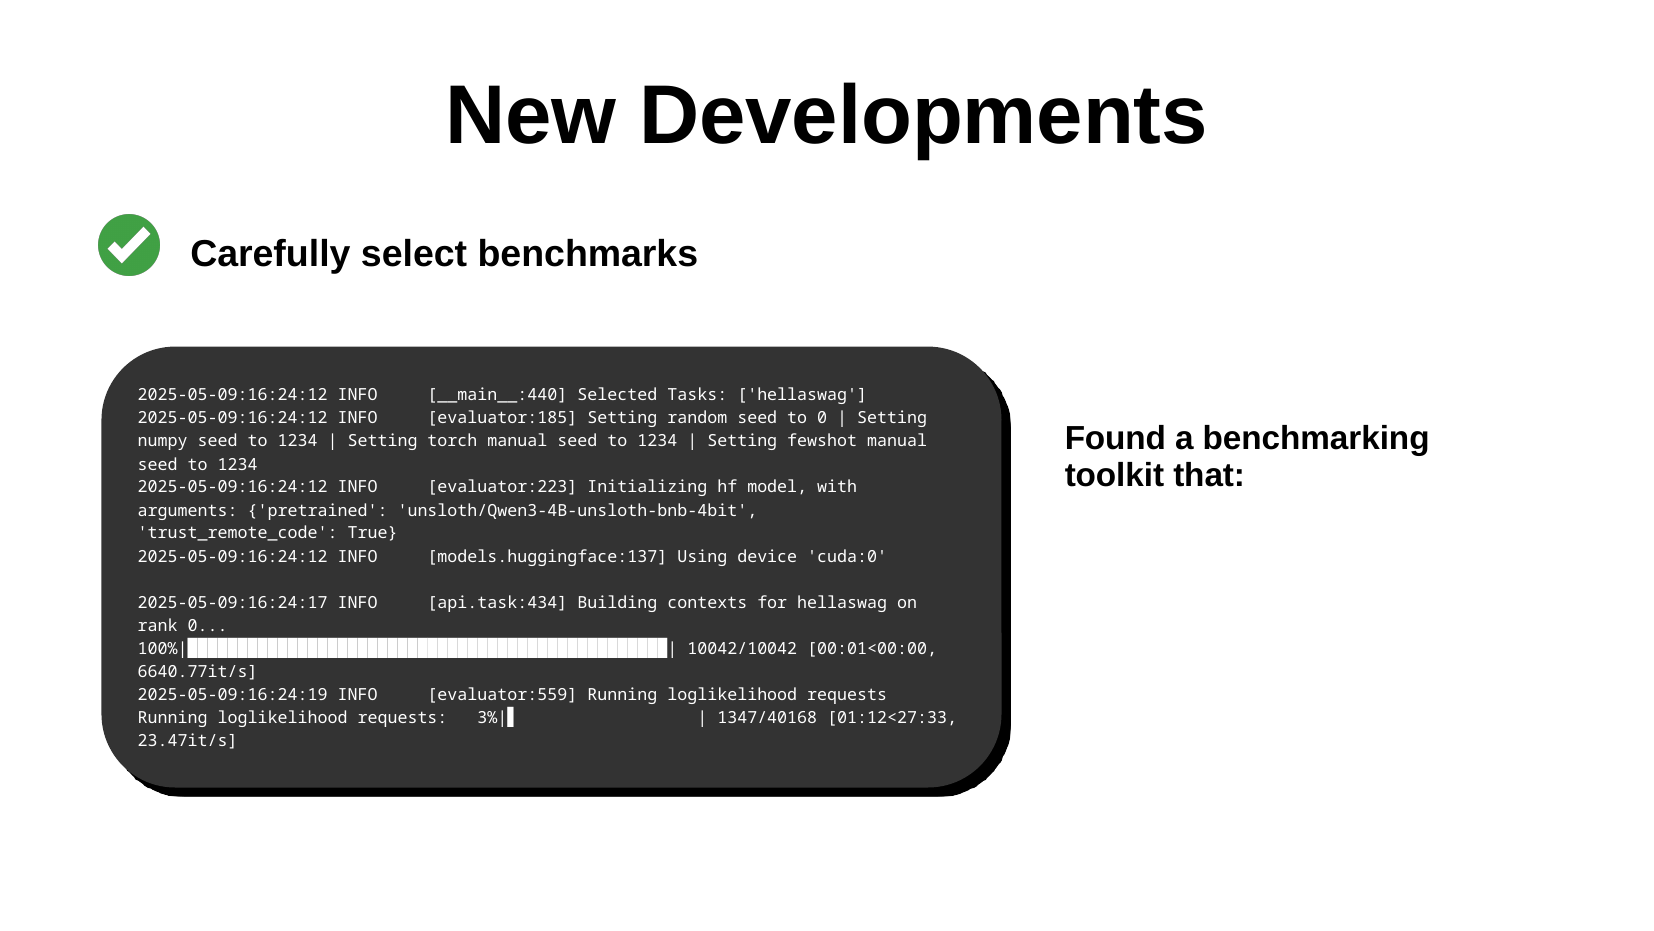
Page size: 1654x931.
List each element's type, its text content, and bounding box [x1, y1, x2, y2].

text_box Carefully select benchmarks [175, 225, 751, 278]
text_box 2025-05-09:16:24:12 INFO [__main__:440] Selected Tasks: ['hellaswag'] 2025-05-09:16:24:12 INFO [evaluator:185] Setting random seed to 0 | Setting numpy seed to 1234 | Setting torch manual seed to 1234 | Setting fewshot manual seed to 1234 2025-05-09:16:24:12 INFO [evaluator:223] Initializing hf model, with arguments: {'pretrained': 'unsloth/Qwen3-4B-unsloth-bnb-4bit', 'trust_remote_code': True} 2025-05-09:16:24:12 INFO [models.huggingface:137] Using device 'cuda:0' 2025-05-09:16:24:17 INFO [api.task:434] Building contexts for hellaswag on rank 0... 100%|████████████████████████████████████████████████| 10042/10042 [00:01<00:00, 6640.77it/s] 2025-05-09:16:24:19 INFO [evaluator:559] Running loglikelihood requests Running loglikelihood requests: 3%|▋ | 1347/40168 [01:12<27:33, 23.47it/s] [101, 346, 1002, 788]
title New Developments [82, 37, 1571, 193]
picture [96, 212, 162, 278]
text_box Found a benchmarking toolkit that: [1050, 412, 1613, 760]
